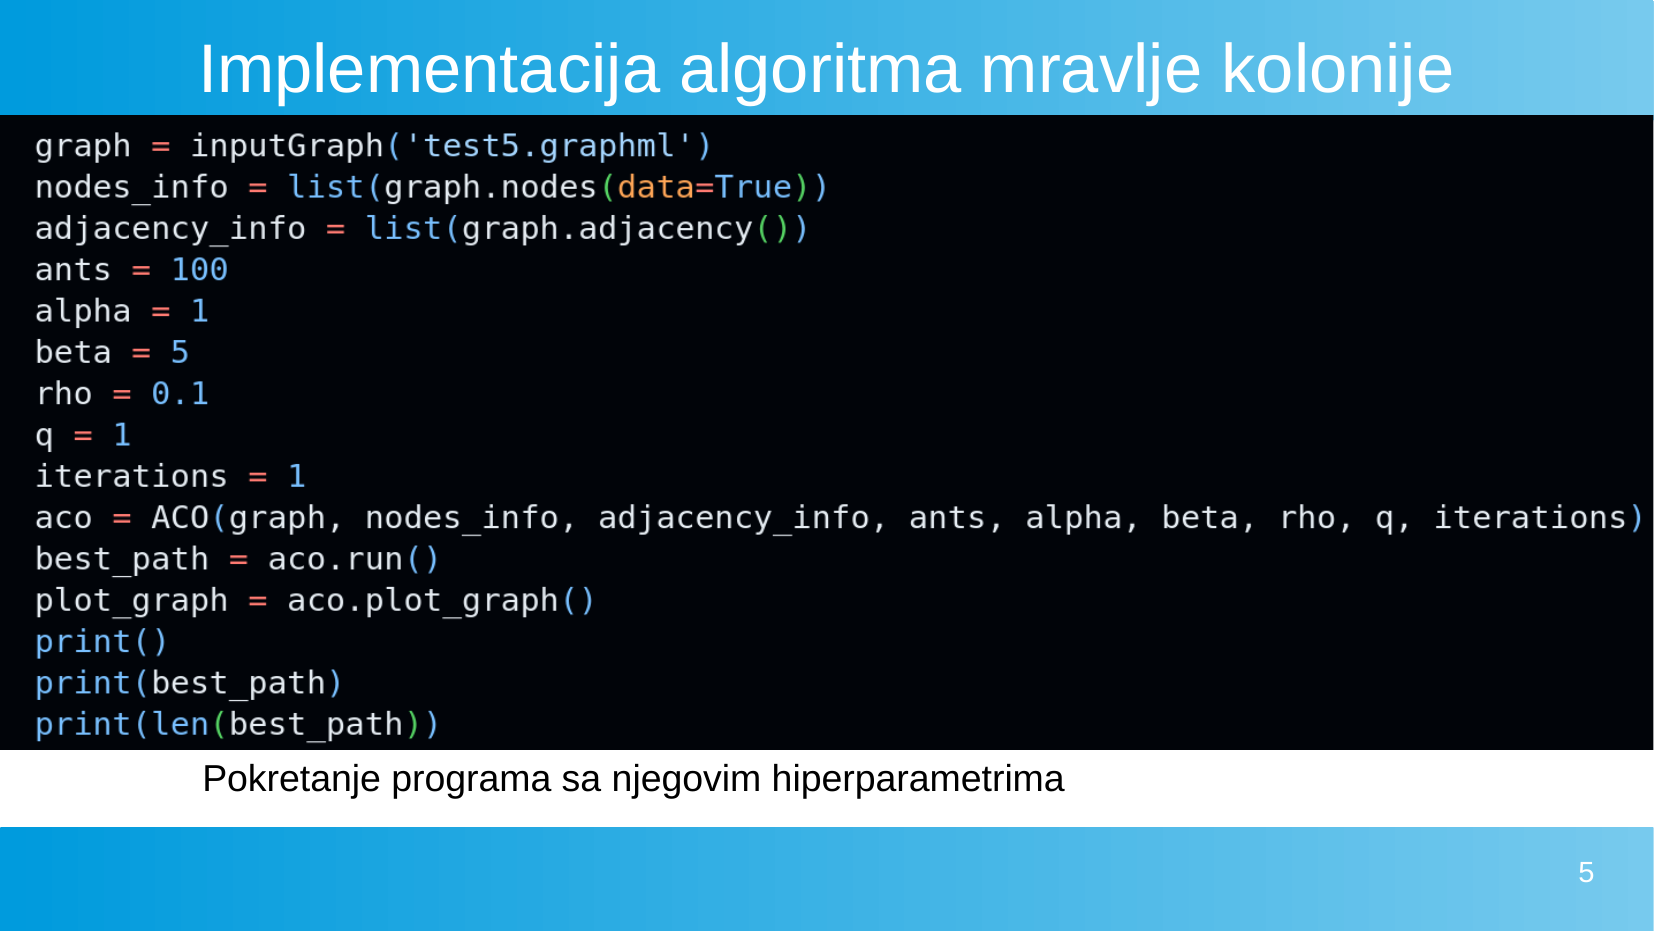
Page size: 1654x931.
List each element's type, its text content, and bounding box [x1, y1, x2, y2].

title Implementacija algoritma mravlje kolonije [59, 29, 1595, 108]
picture [0, 1, 1654, 751]
text_box Pokretanje programa sa njegovim hiperparametrima [187, 751, 1276, 826]
